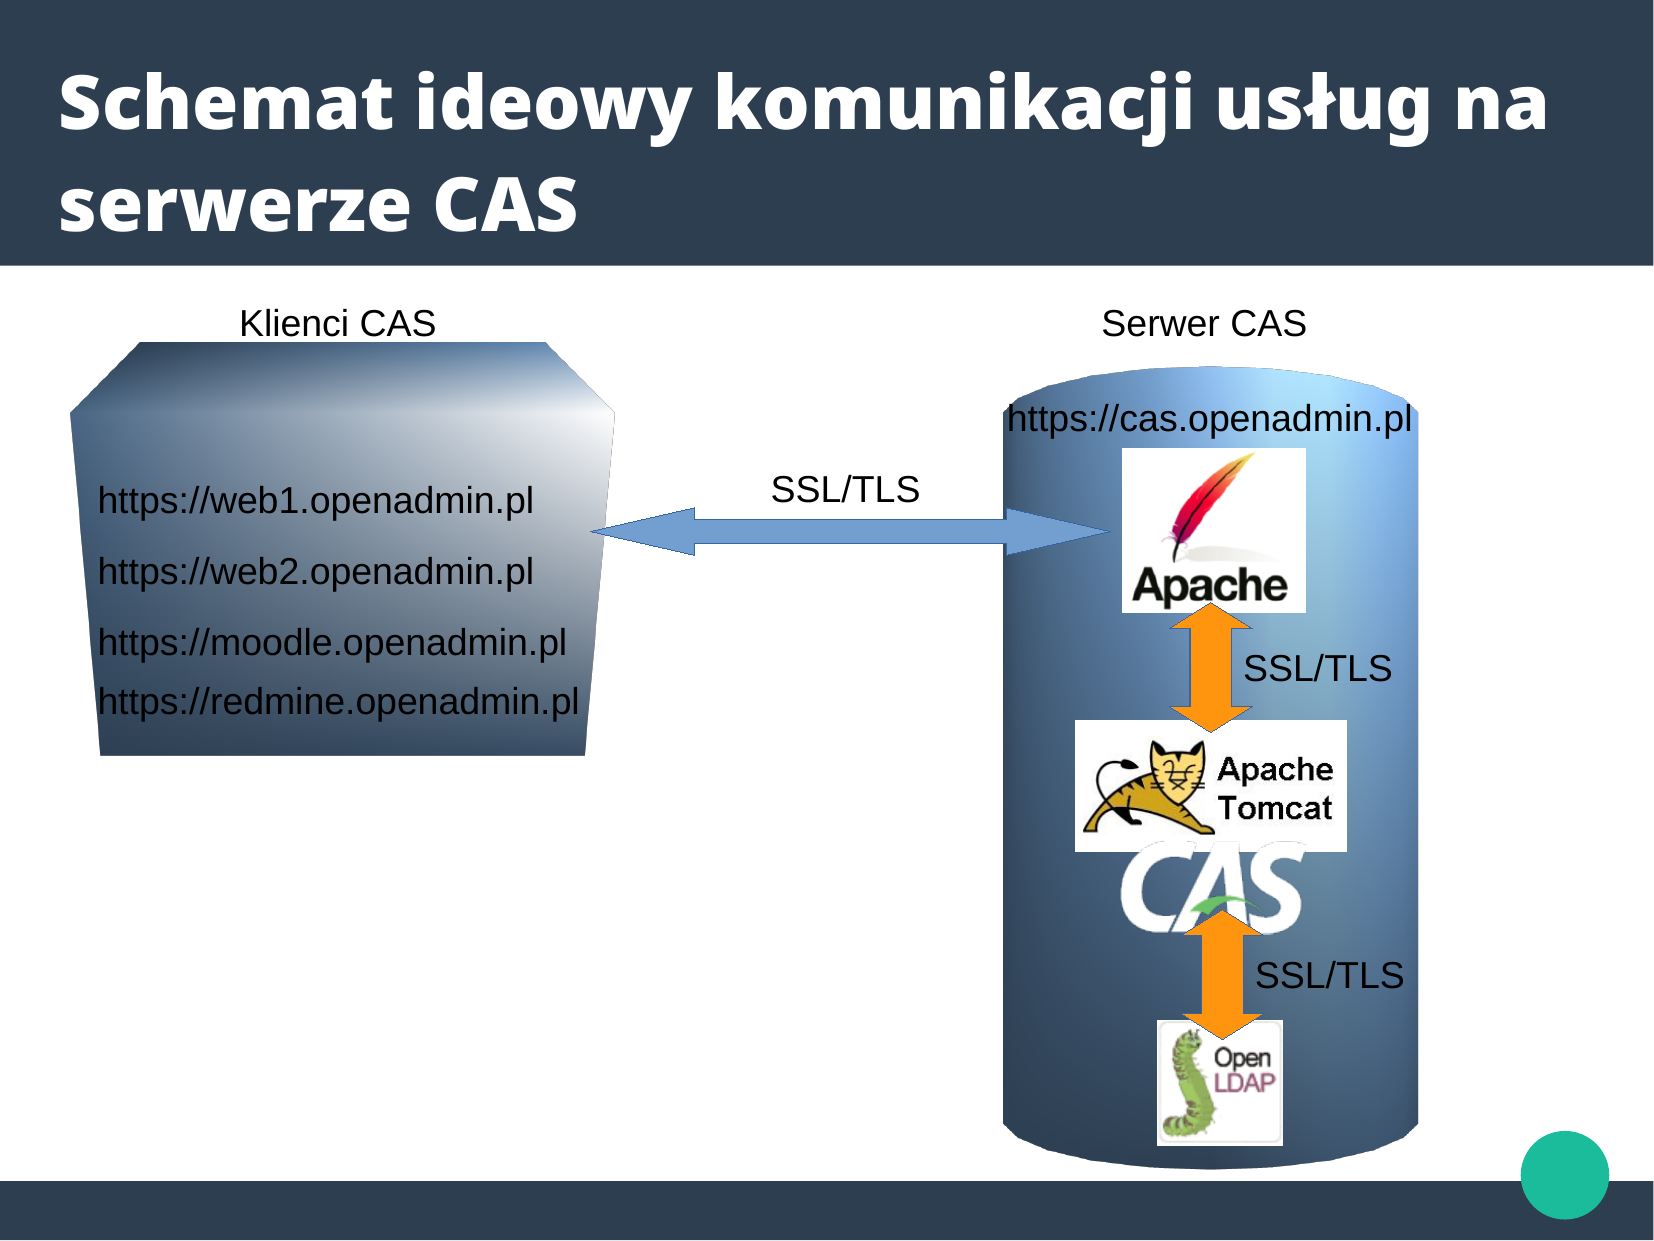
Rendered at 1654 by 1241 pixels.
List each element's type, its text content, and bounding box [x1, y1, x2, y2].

text_box https://web2.openadmin.pl [82, 543, 591, 603]
text_box Klienci CAS [224, 295, 544, 395]
picture [1122, 449, 1306, 613]
text_box SSL/TLS [1240, 947, 1430, 1004]
text_box SSL/TLS [1232, 640, 1418, 697]
picture [1157, 1020, 1283, 1146]
picture [1075, 720, 1347, 935]
text_box [1169, 602, 1253, 733]
title Schemat ideowy komunikacji usług na serwerze CAS [59, 49, 1595, 207]
text_box https://redmine.openadmin.pl [82, 673, 626, 733]
text_box https://web1.openadmin.pl [82, 472, 591, 532]
text_box https://moodle.openadmin.pl [82, 614, 591, 673]
text_box Serwer CAS [1086, 295, 1347, 355]
text_box https://cas.openadmin.pl [992, 389, 1441, 449]
text_box [591, 507, 1111, 556]
text_box [1181, 909, 1264, 1040]
text_box SSL/TLS [755, 460, 981, 518]
